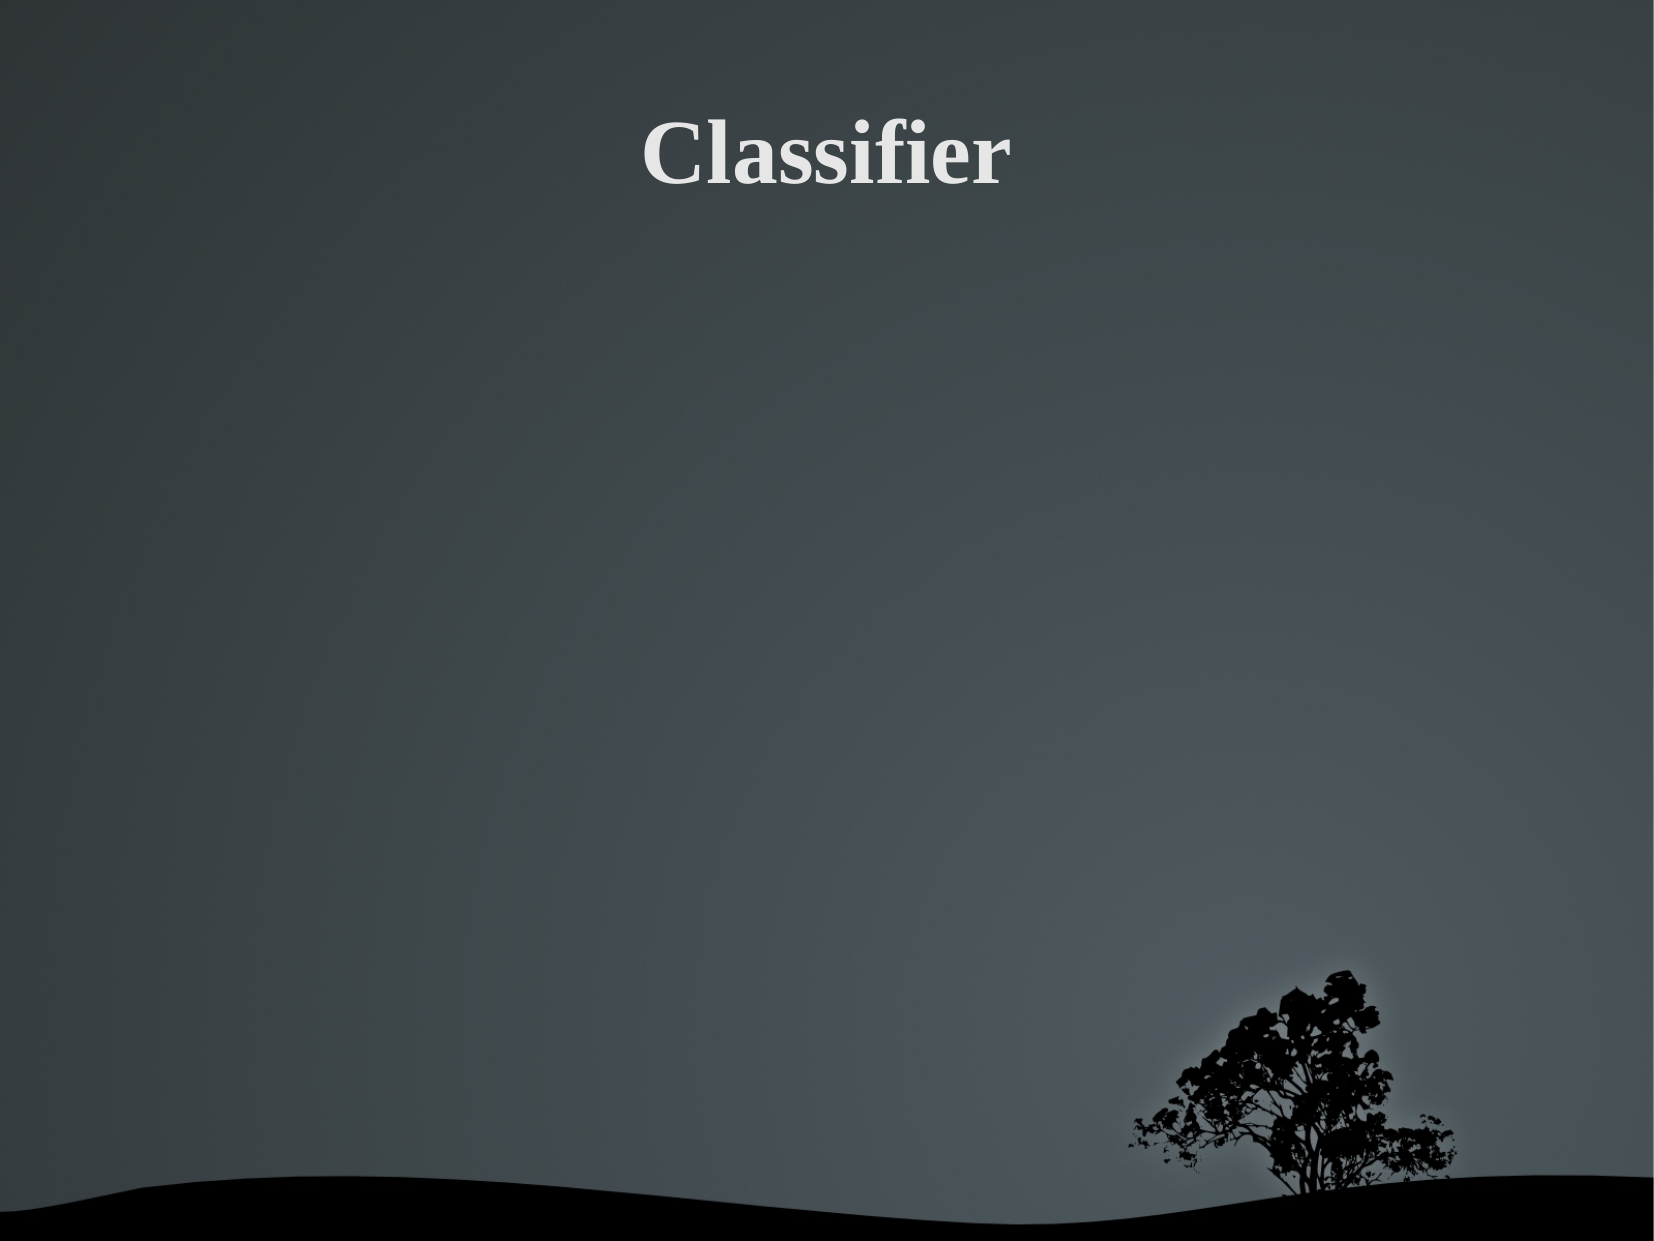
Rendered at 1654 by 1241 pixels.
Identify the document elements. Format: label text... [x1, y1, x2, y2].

title Classifier [82, 49, 1571, 257]
picture [0, 0, 1654, 1241]
